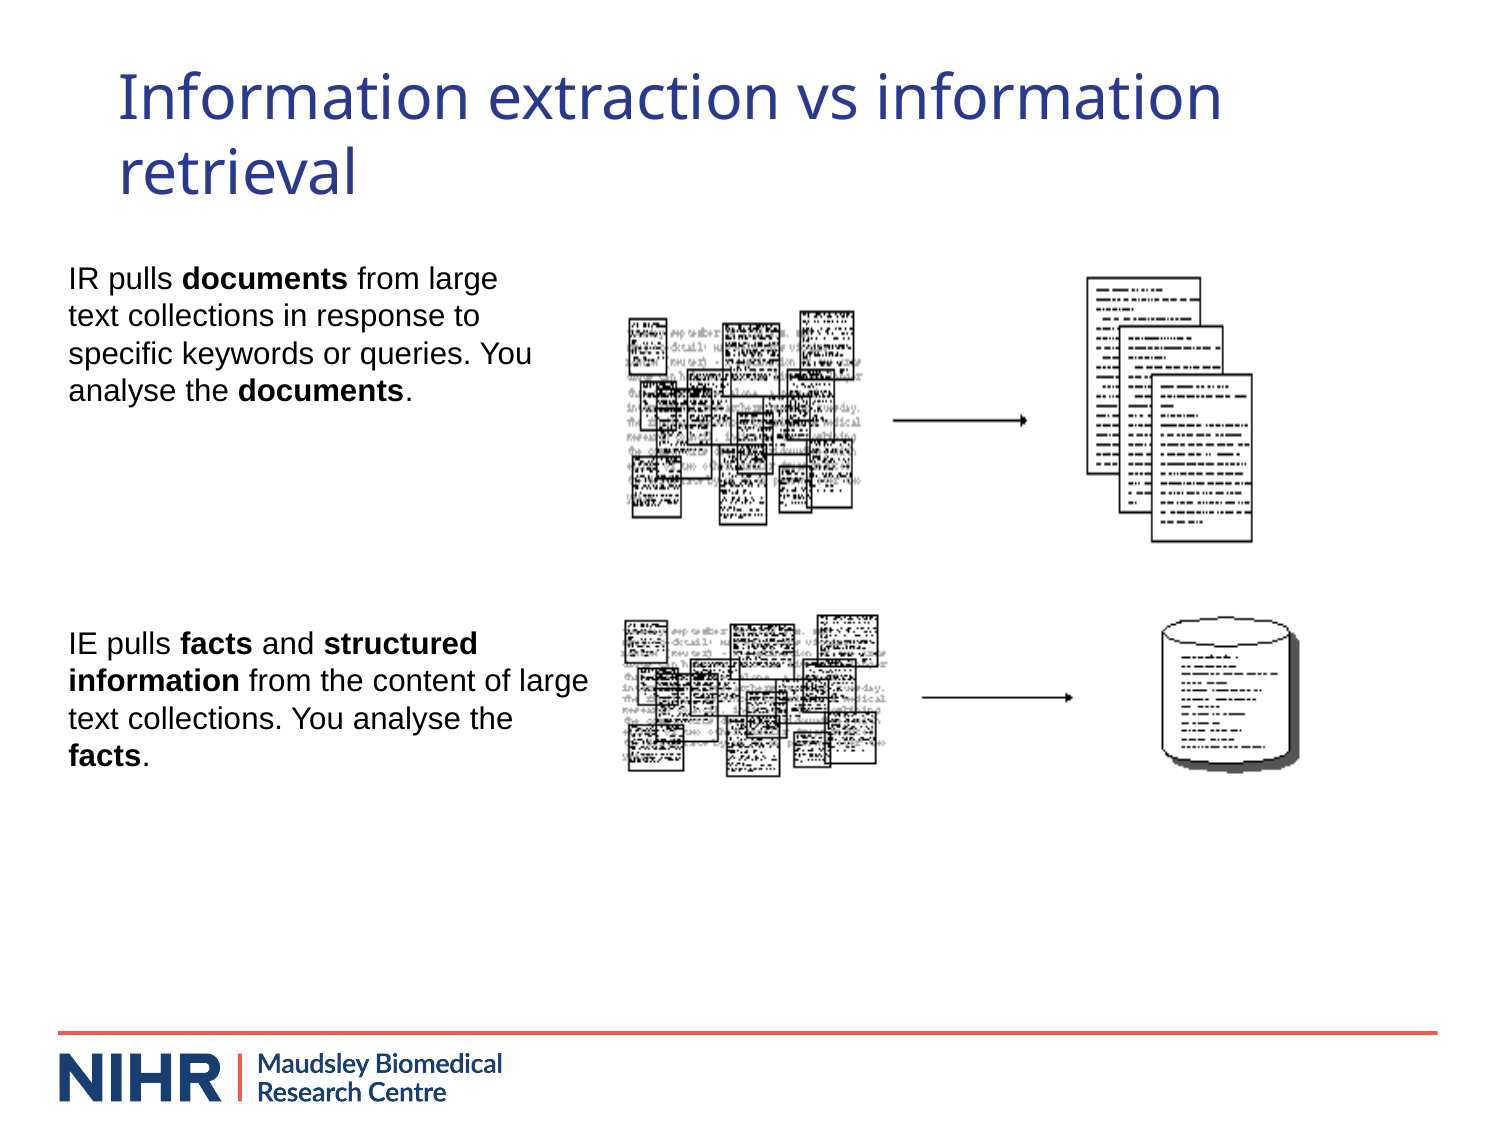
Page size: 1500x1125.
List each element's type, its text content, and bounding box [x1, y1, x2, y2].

picture [594, 593, 1318, 794]
picture [29, 1018, 531, 1125]
title Information extraction vs information retrieval [103, 59, 1397, 204]
text_box IR pulls documents from large text collections in response to specific keywords or queries. You analyse the documents. [58, 252, 552, 582]
picture [616, 263, 1261, 553]
text_box IE pulls facts and structured information from the content of large text collections. You analyse the facts. [58, 618, 606, 862]
